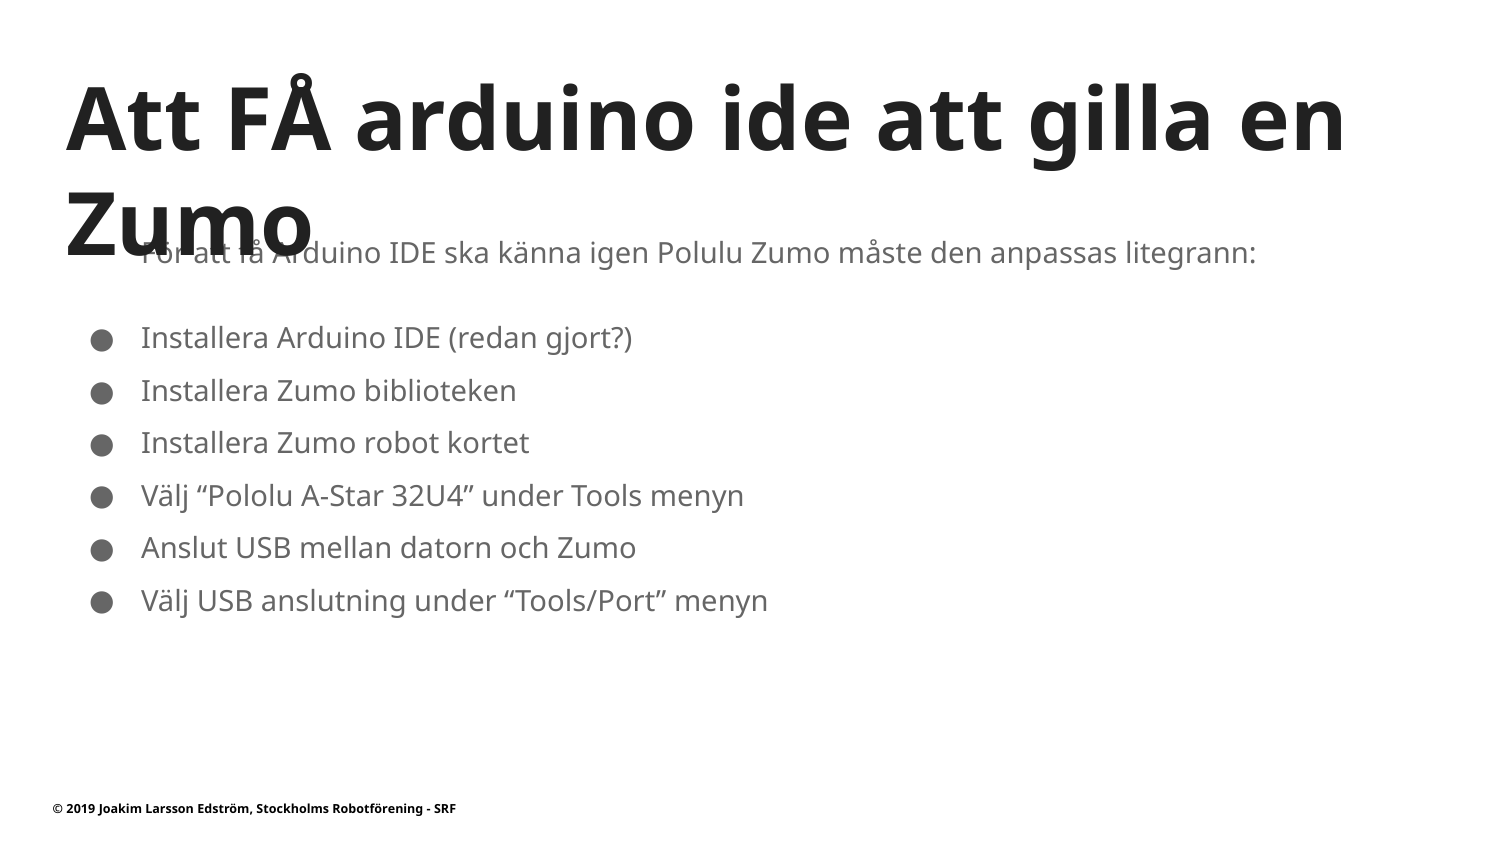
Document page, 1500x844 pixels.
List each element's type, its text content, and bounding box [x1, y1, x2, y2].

text_box © 2019 Joakim Larsson Edström, Stockholms Robotförening - SRF [37, 786, 604, 819]
title Att FÅ arduino ide att gilla en Zumo [51, 48, 1449, 180]
list För att få Arduino IDE ska känna igen Polulu Zumo måste den anpassas litegrann: Installera Arduino IDE (redan gjort?) Installera Zumo biblioteken Installera Zumo robot kortet Välj “Pololu A-Star 32U4” under Tools menyn Anslut USB mellan datorn och Zumo Välj USB anslutning under “Tools/Port” menyn [51, 201, 1449, 558]
